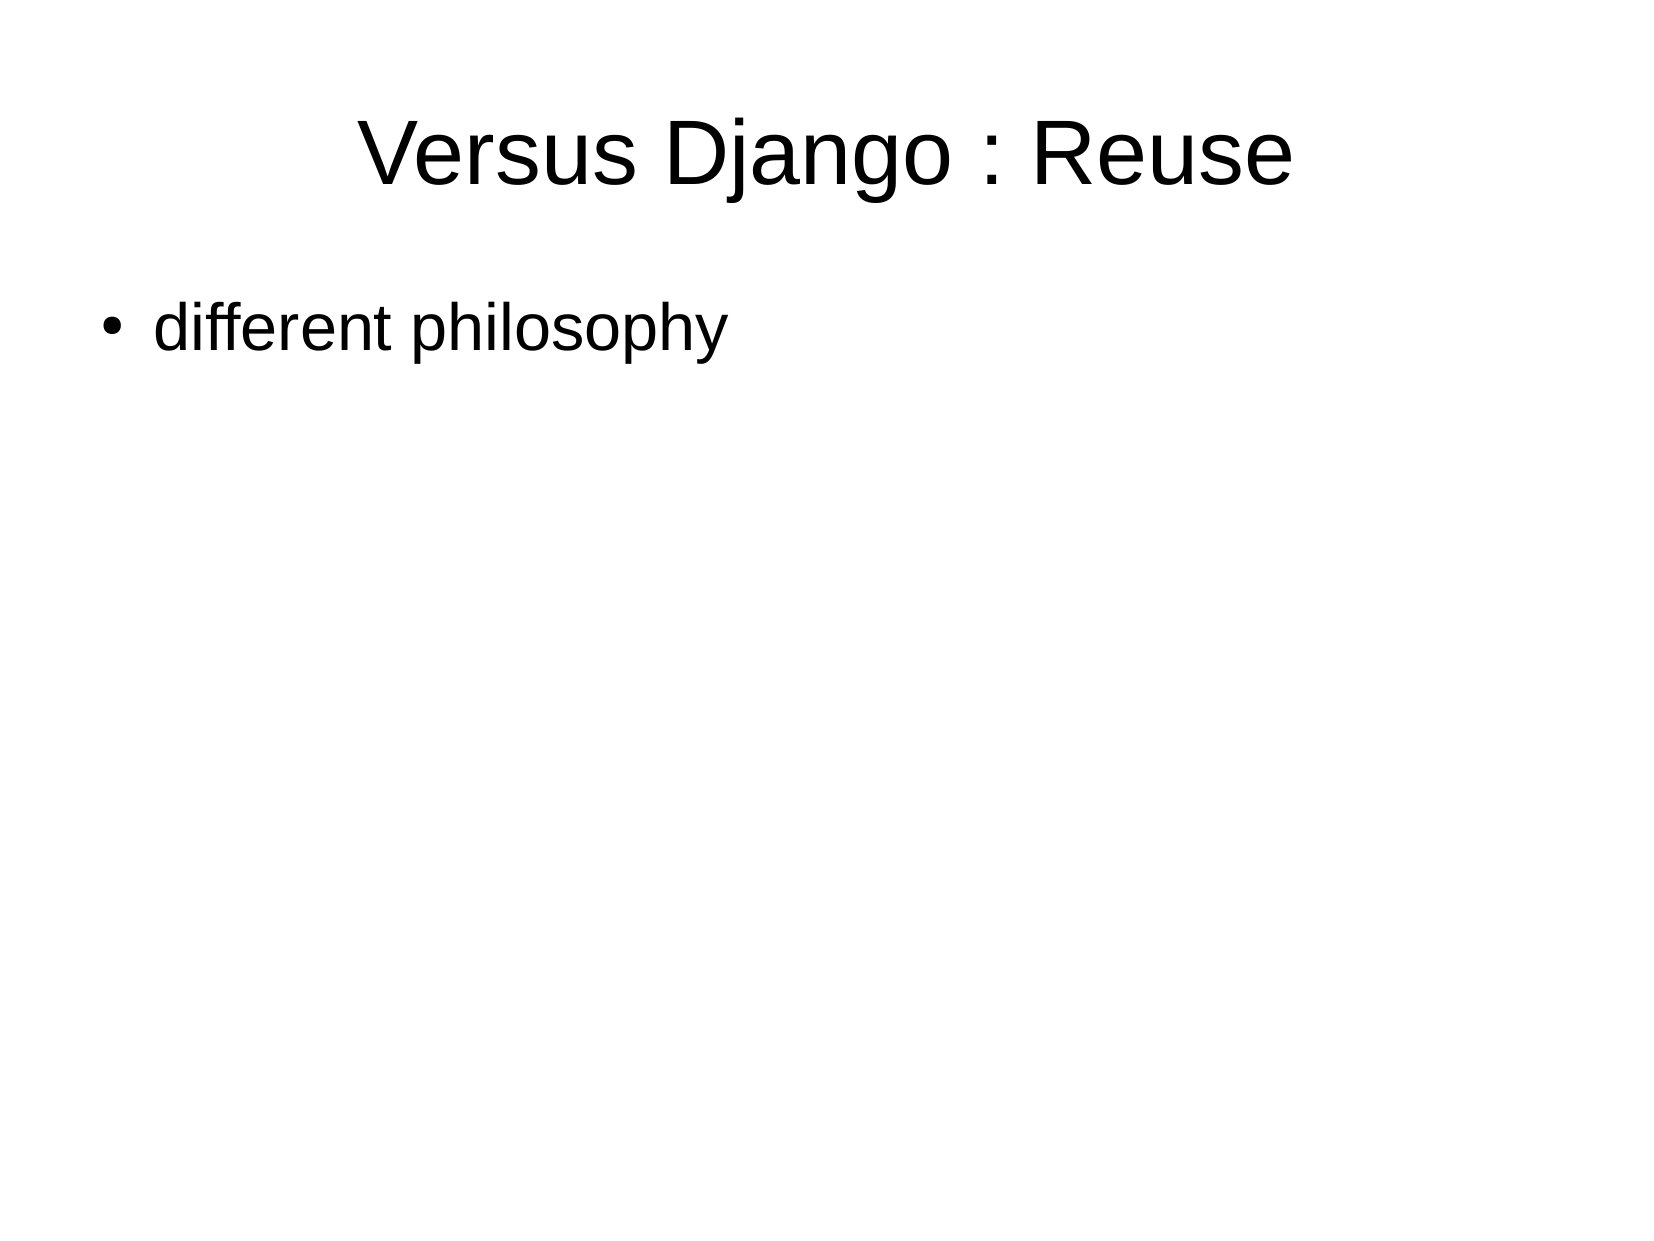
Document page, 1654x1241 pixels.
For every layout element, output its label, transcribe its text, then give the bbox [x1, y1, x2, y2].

title Versus Django : Reuse [82, 49, 1571, 257]
list different philosophy [82, 290, 1571, 1109]
